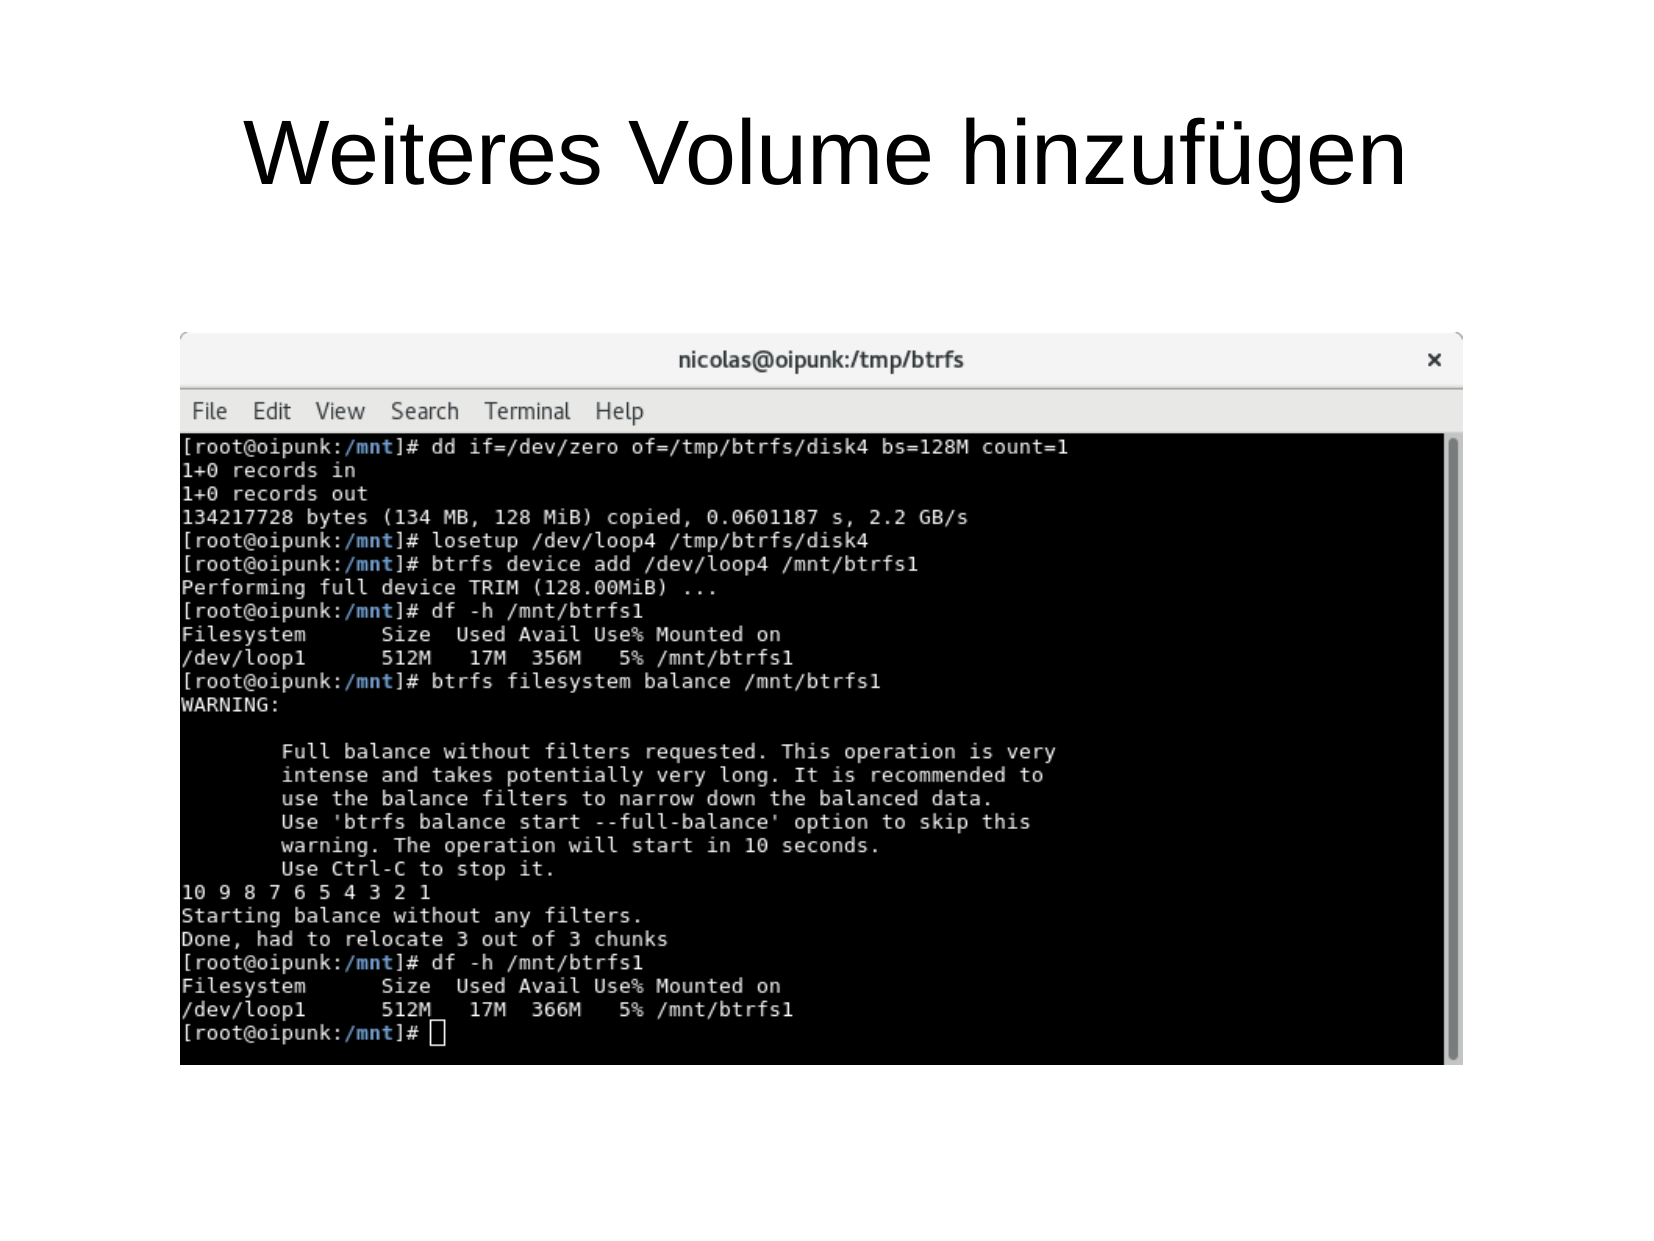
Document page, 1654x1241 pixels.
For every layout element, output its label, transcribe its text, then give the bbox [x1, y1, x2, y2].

title Weiteres Volume hinzufügen [82, 49, 1571, 257]
picture [180, 332, 1463, 1066]
